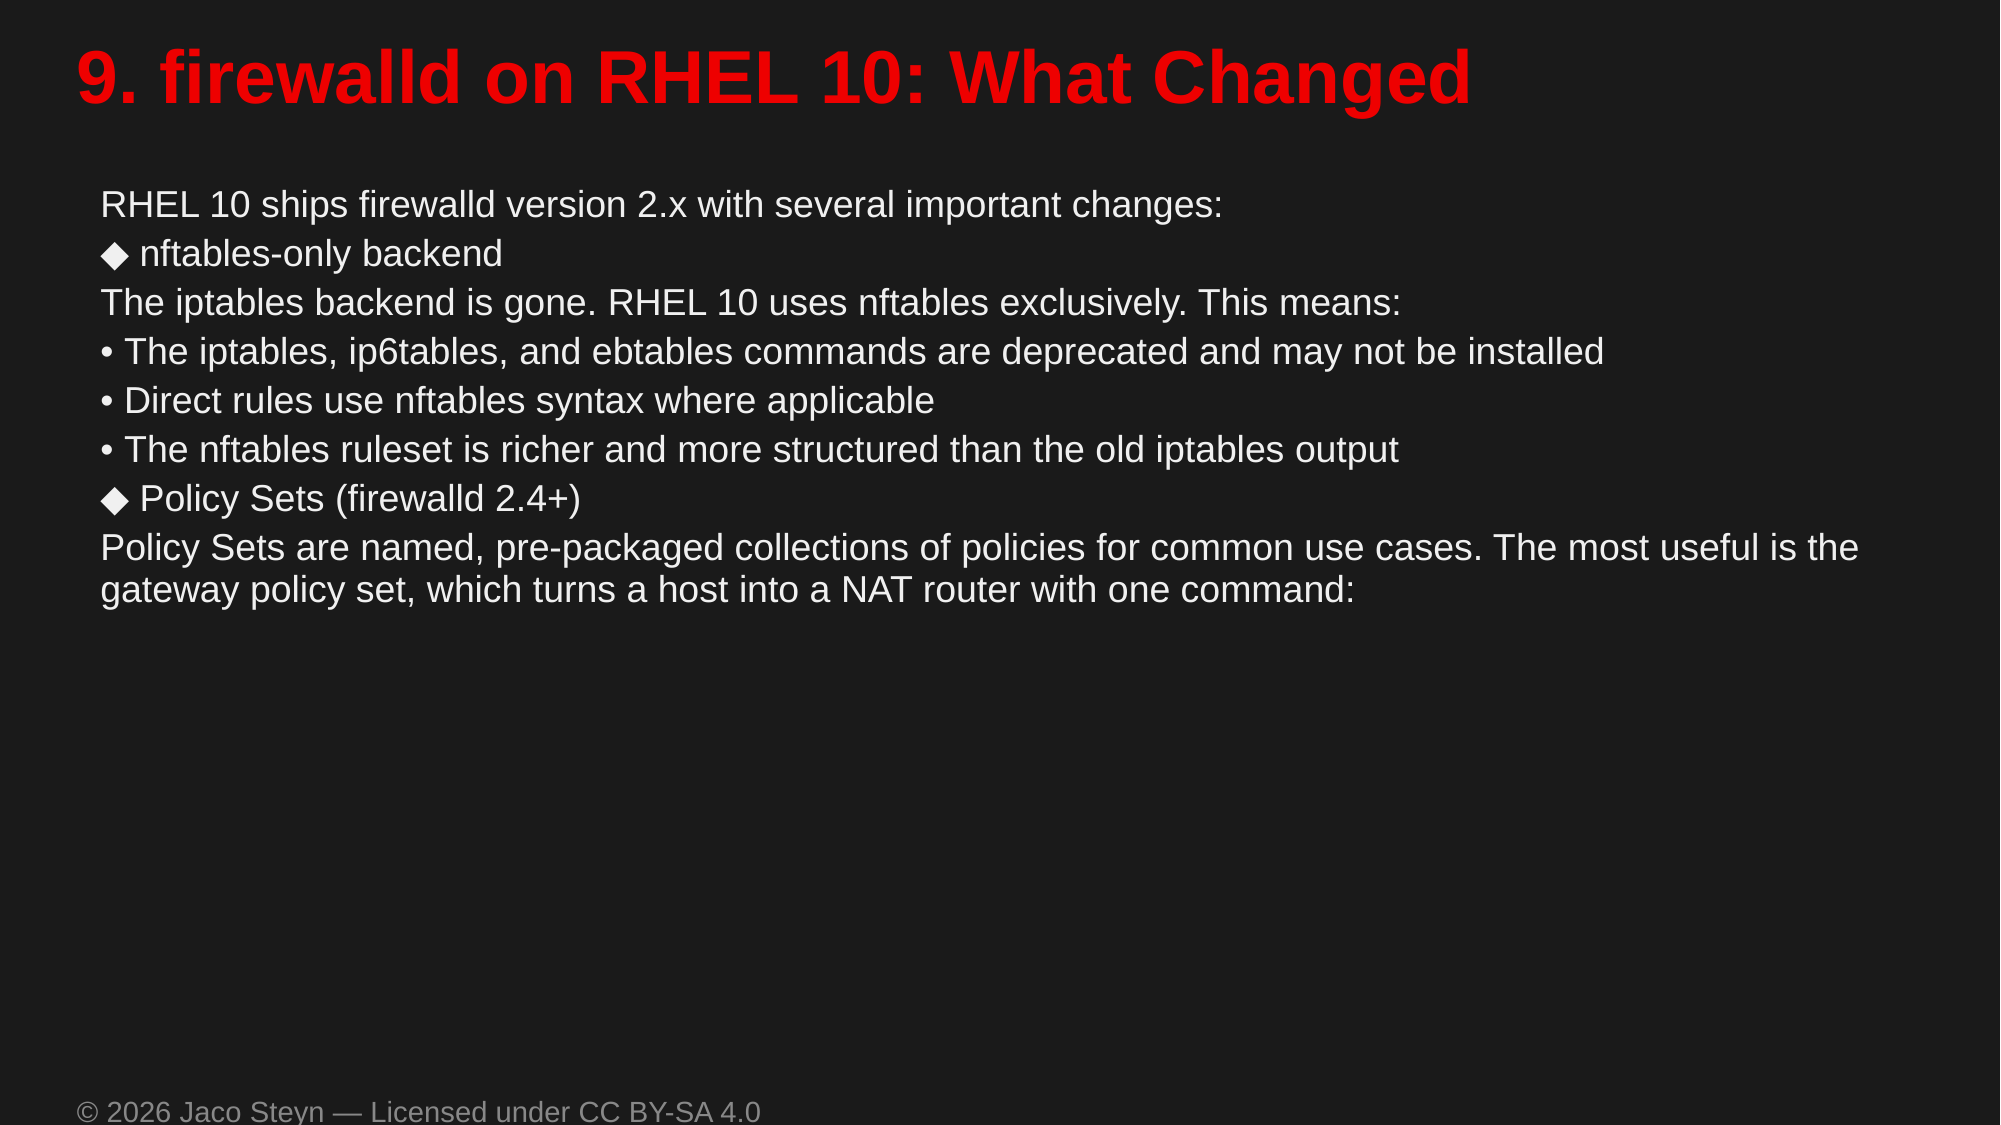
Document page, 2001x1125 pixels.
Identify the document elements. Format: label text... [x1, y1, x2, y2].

text_box RHEL 10 ships firewalld version 2.x with several important changes: ◆ nftables-only backend The iptables backend is gone. RHEL 10 uses nftables exclusively. This means: • The iptables, ip6tables, and ebtables commands are deprecated and may not be installed • Direct rules use nftables syntax where applicable • The nftables ruleset is richer and more structured than the old iptables output ◆ Policy Sets (firewalld 2.4+) Policy Sets are named, pre-packaged collections of policies for common use cases. The most useful is the gateway policy set, which turns a host into a NAT router with one command: [59, 171, 1942, 1083]
text_box © 2026 Jaco Steyn — Licensed under CC BY-SA 4.0 [59, 1083, 1942, 1120]
text_box 9. firewalld on RHEL 10: What Changed [59, 23, 1942, 154]
